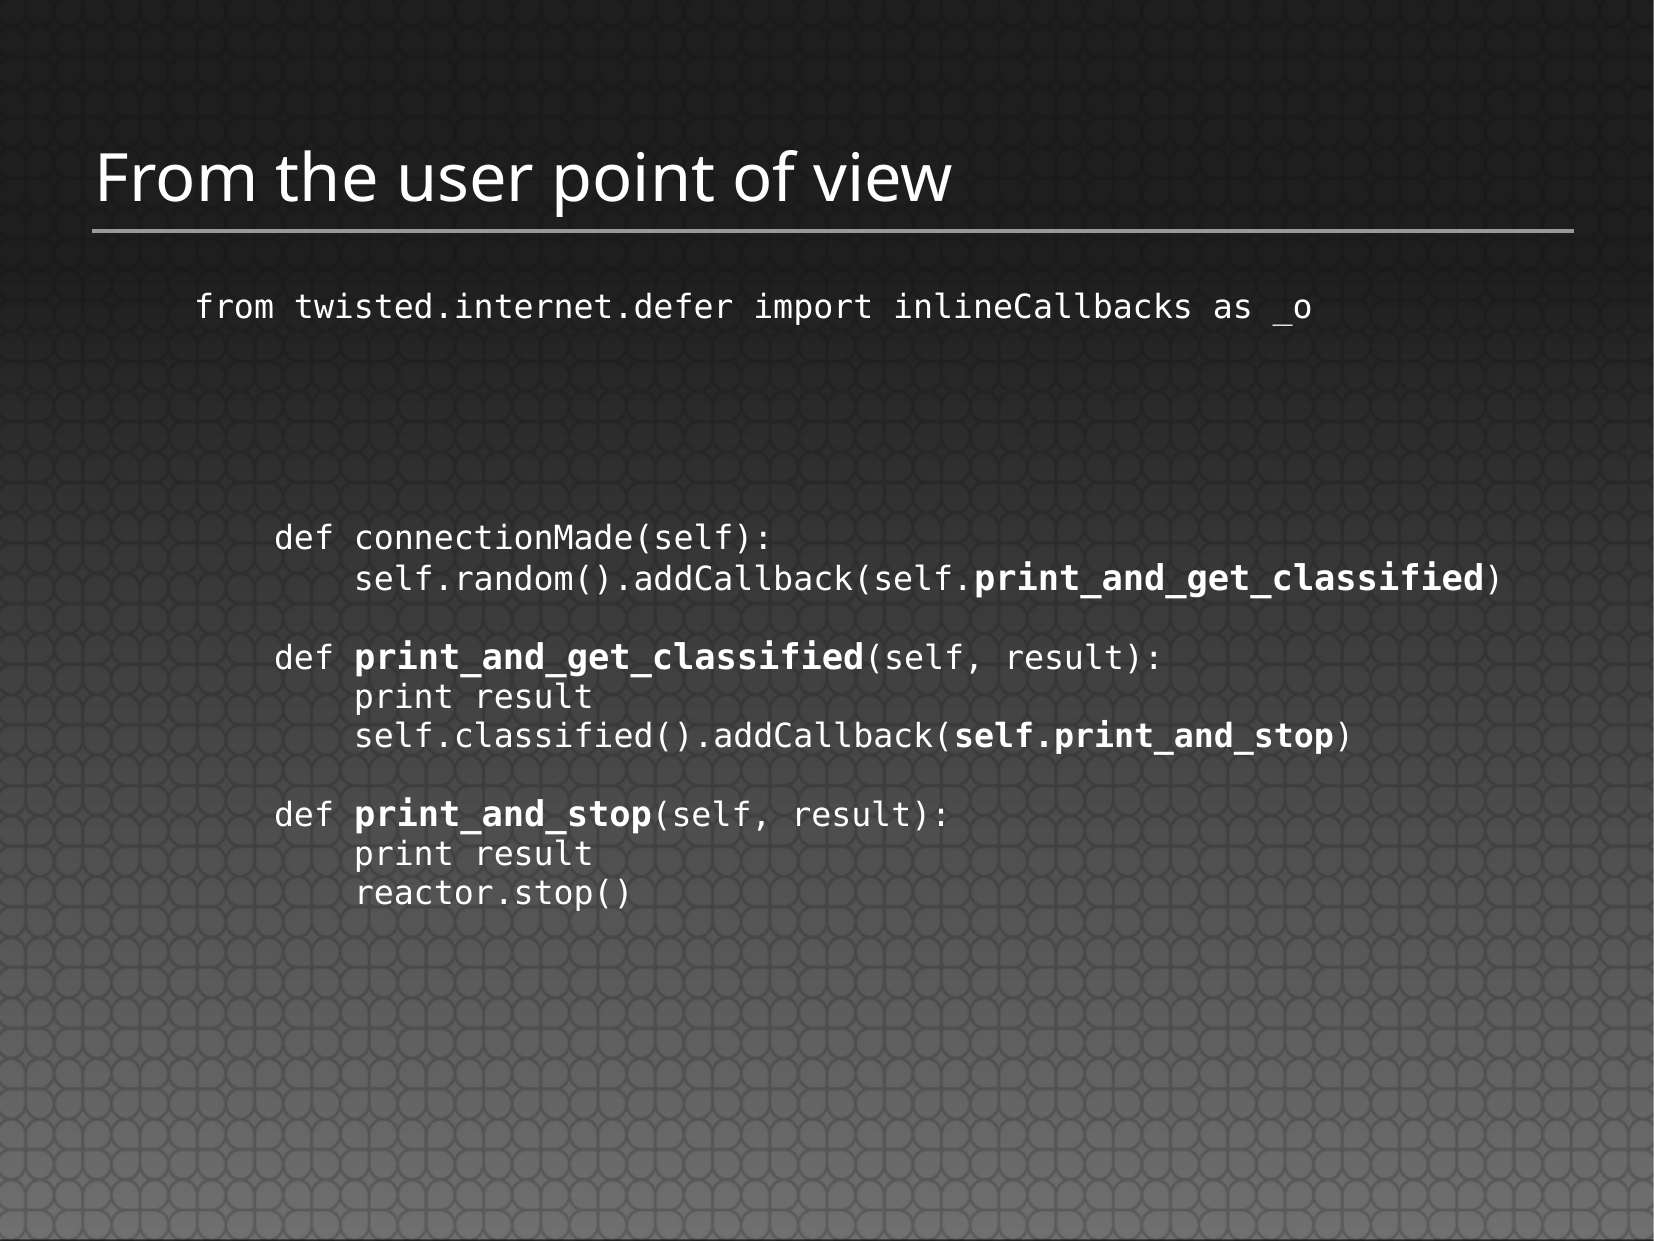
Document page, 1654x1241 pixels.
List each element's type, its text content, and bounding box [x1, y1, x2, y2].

title from twisted.internet.defer import inlineCallbacks as _o def connectionMade(self): self.random().addCallback(self.print_and_get_classified) def print_and_get_classified(self, result): print result self.classified().addCallback(self.print_and_stop) def print_and_stop(self, result): print result reactor.stop() [194, 287, 1509, 1105]
title From the user point of view [94, 100, 1426, 251]
picture [0, 0, 1654, 1241]
